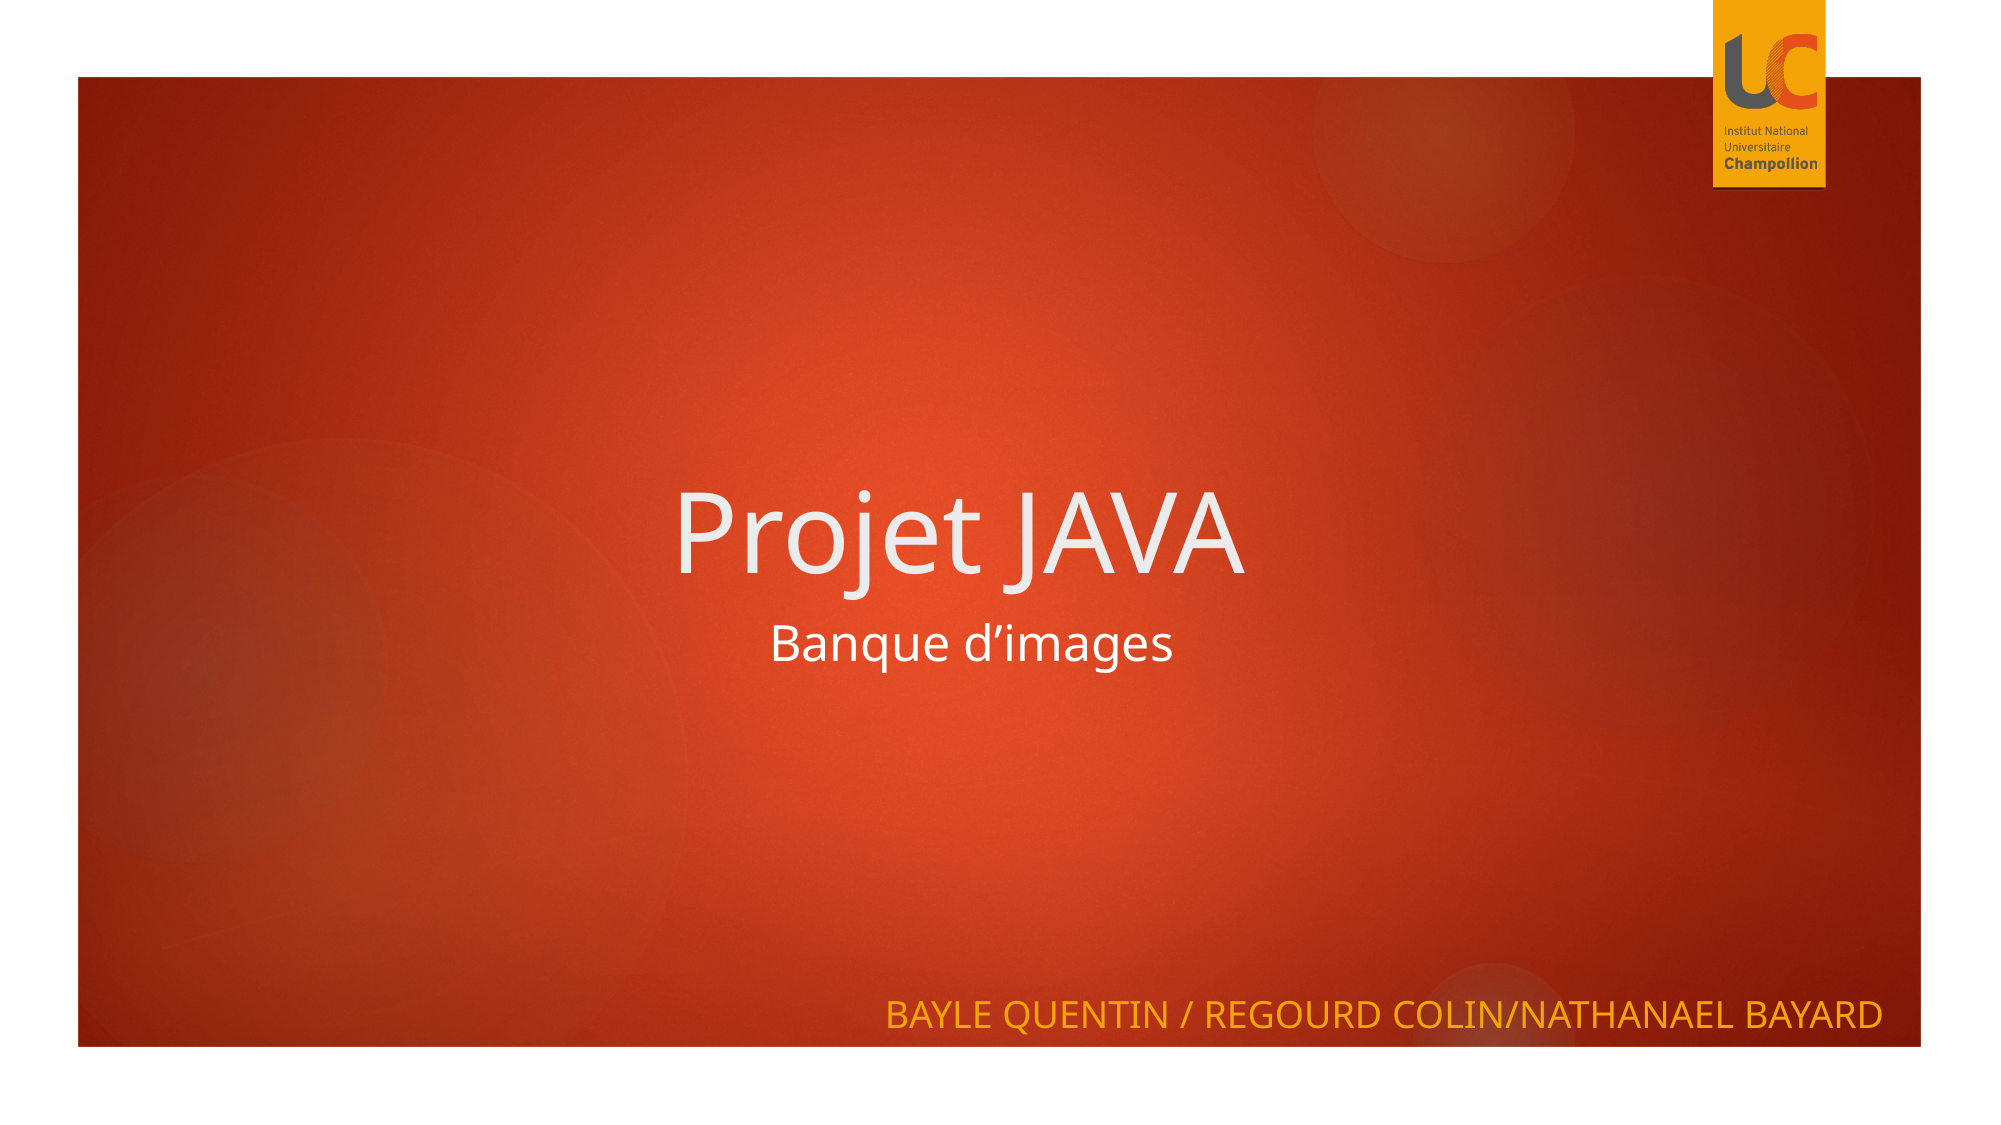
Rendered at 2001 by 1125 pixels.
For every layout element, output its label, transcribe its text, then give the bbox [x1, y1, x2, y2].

title Projet JAVA [248, 426, 1697, 604]
subtitle BAYLE Quentin / Regourd Colin/Nathanael Bayard [869, 983, 2000, 1125]
picture [79, 16, 1920, 1046]
text_box Banque d’images [754, 603, 1646, 679]
